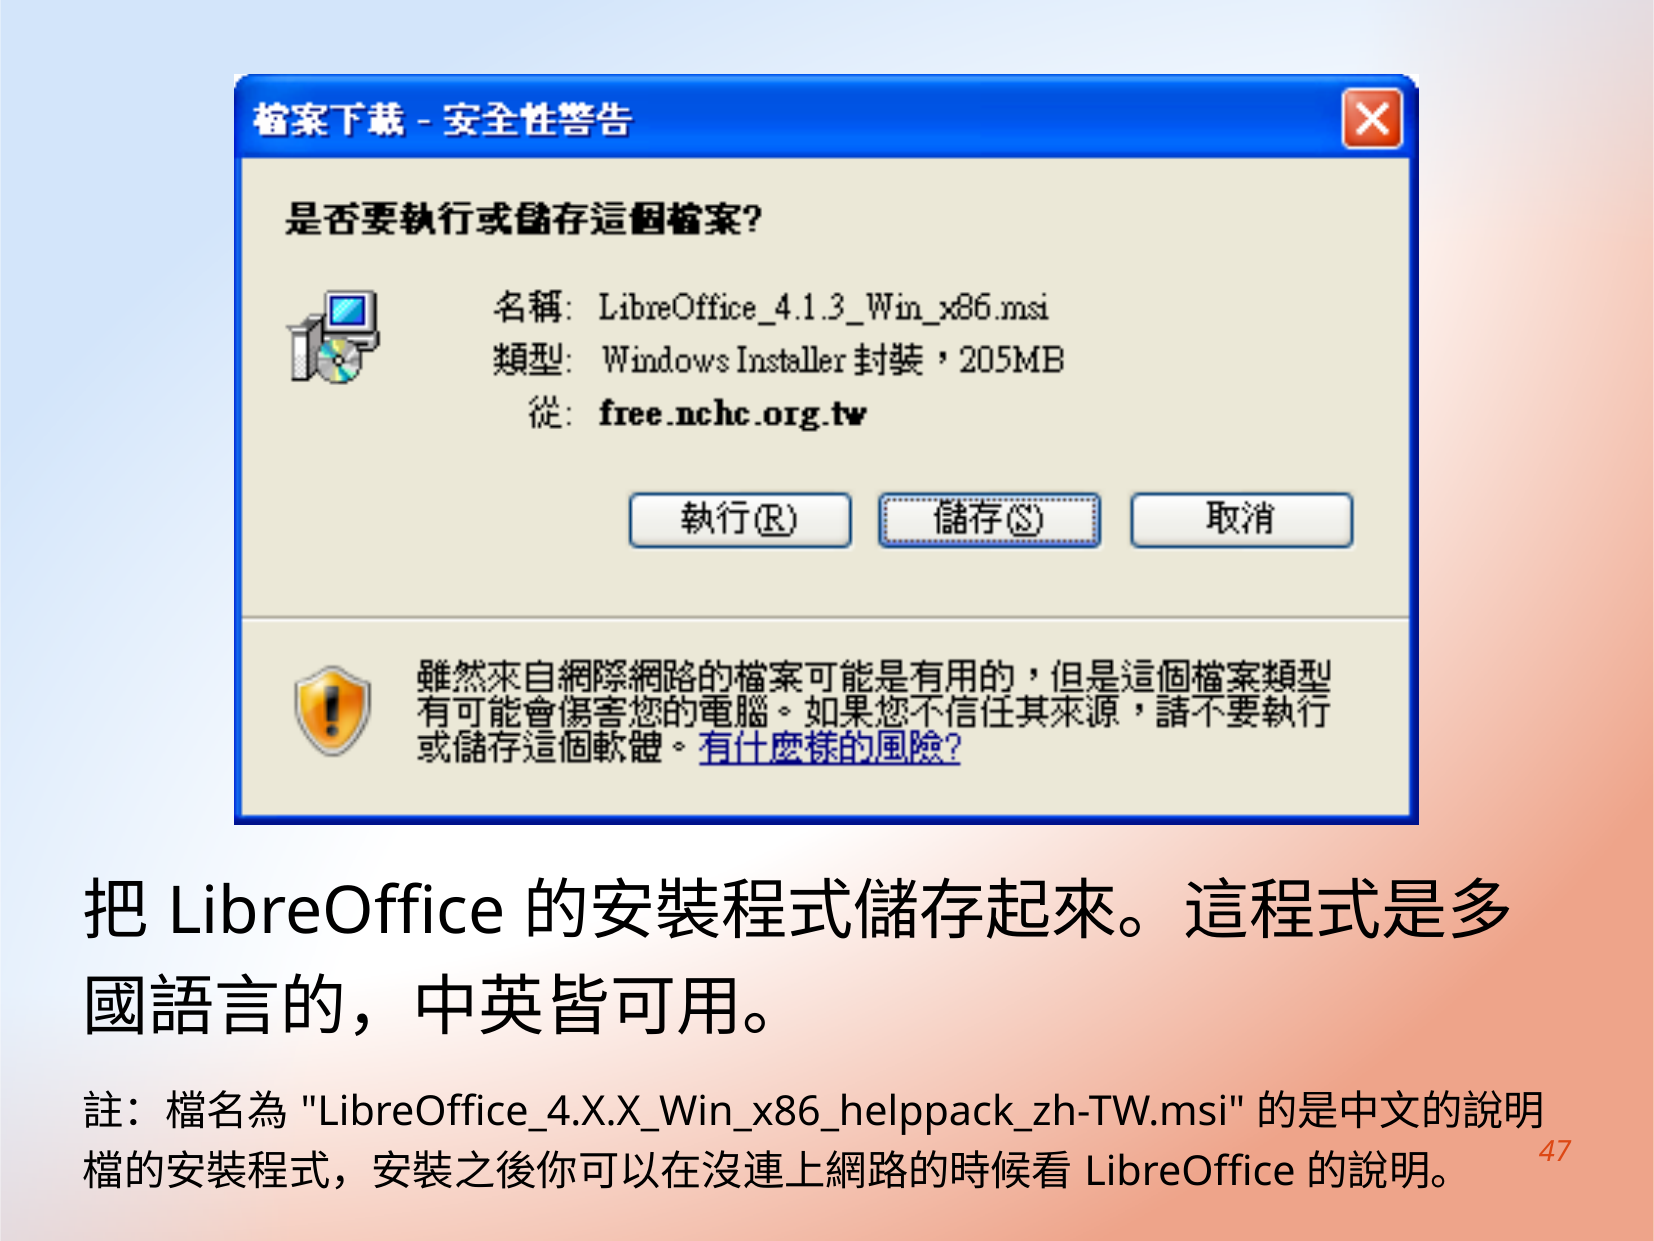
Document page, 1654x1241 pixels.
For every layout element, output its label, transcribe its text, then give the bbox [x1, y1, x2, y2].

picture [0, 0, 1654, 1241]
list 把LibreOffice的安裝程式儲存起來。這程式是多國語言的，中英皆可用。 註：檔名為"LibreOffice_4.X.X_Win_x86_helppack_zh-TW.msi"的是中文的說明檔的安裝程式，安裝之後你可以在沒連上網路的時候看LibreOffice的說明。 [82, 857, 1571, 1201]
